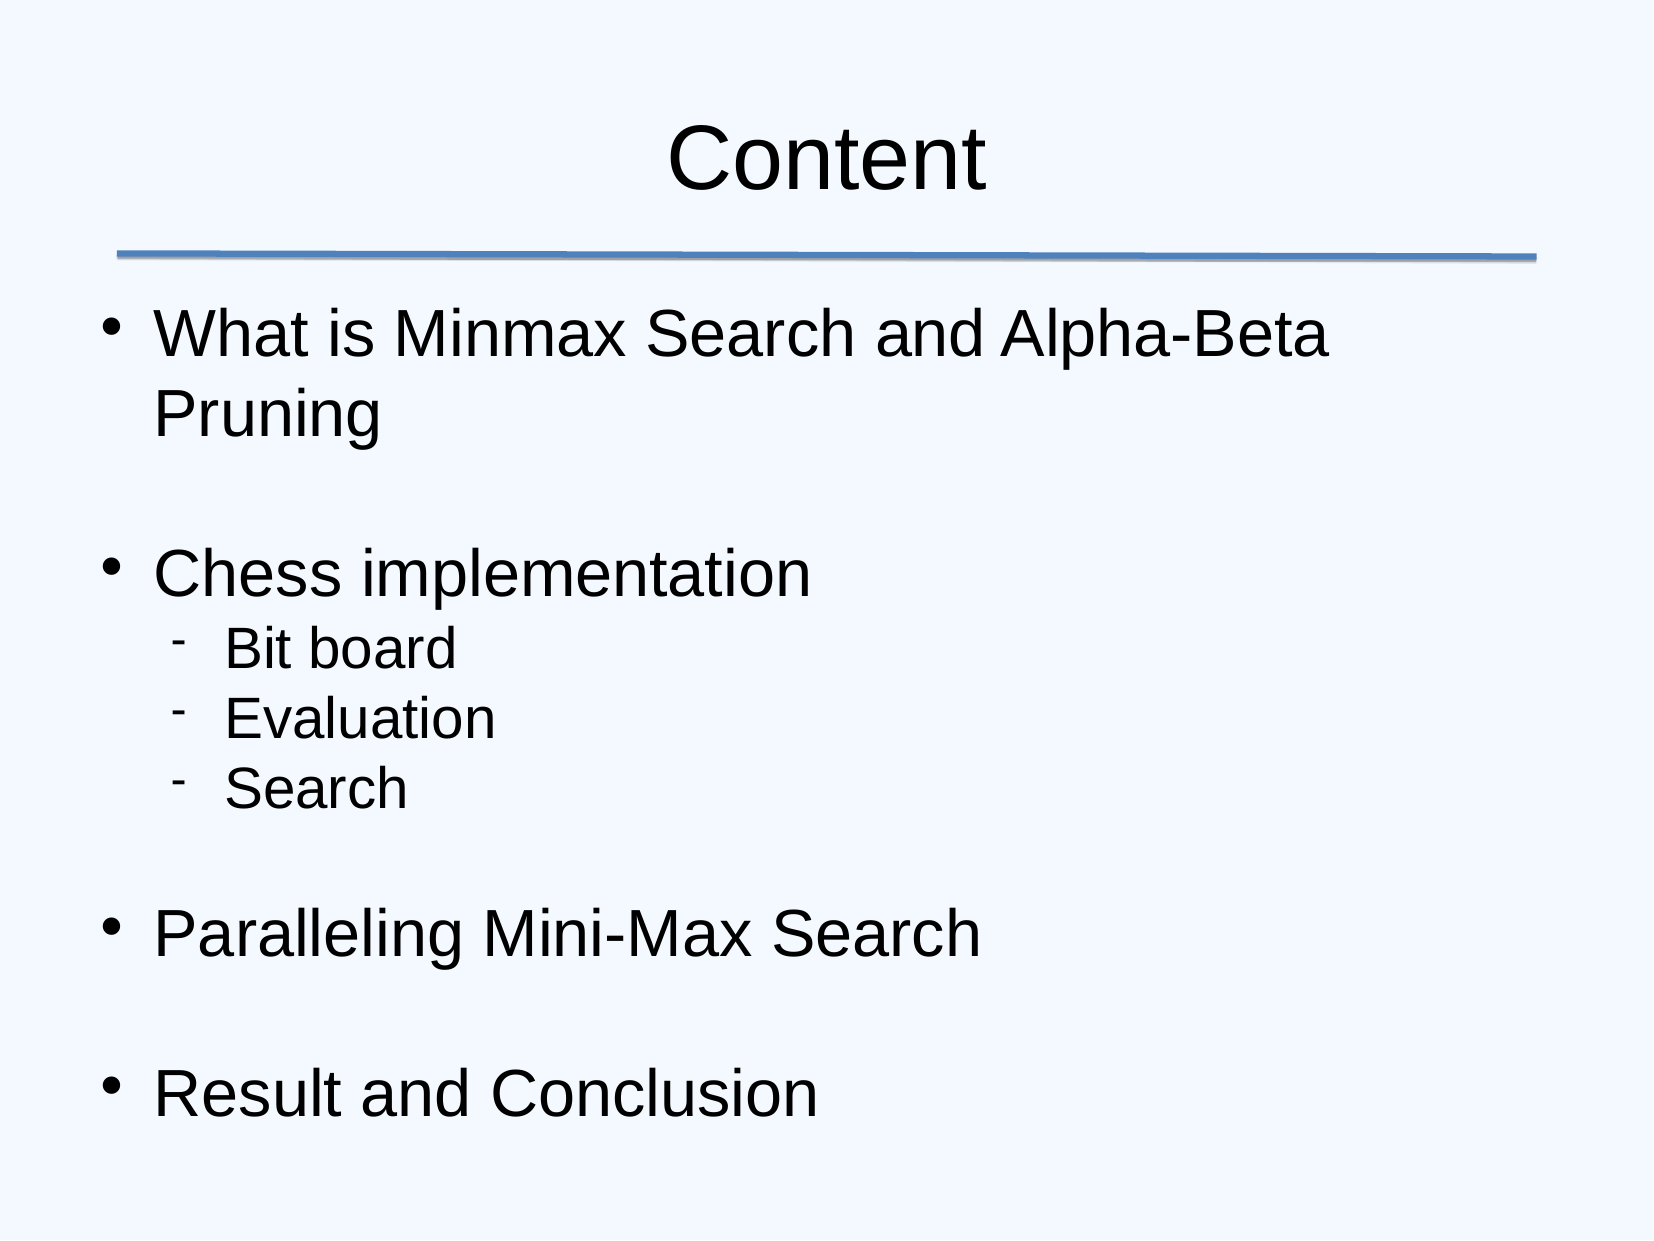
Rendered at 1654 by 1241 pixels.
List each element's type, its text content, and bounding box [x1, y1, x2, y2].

text_box Content [82, 49, 1571, 257]
text_box What is Minmax Search and Alpha-Beta Pruning Chess implementation Bit board Evaluation Search Paralleling Mini-Max Search Result and Conclusion [82, 290, 1571, 1010]
